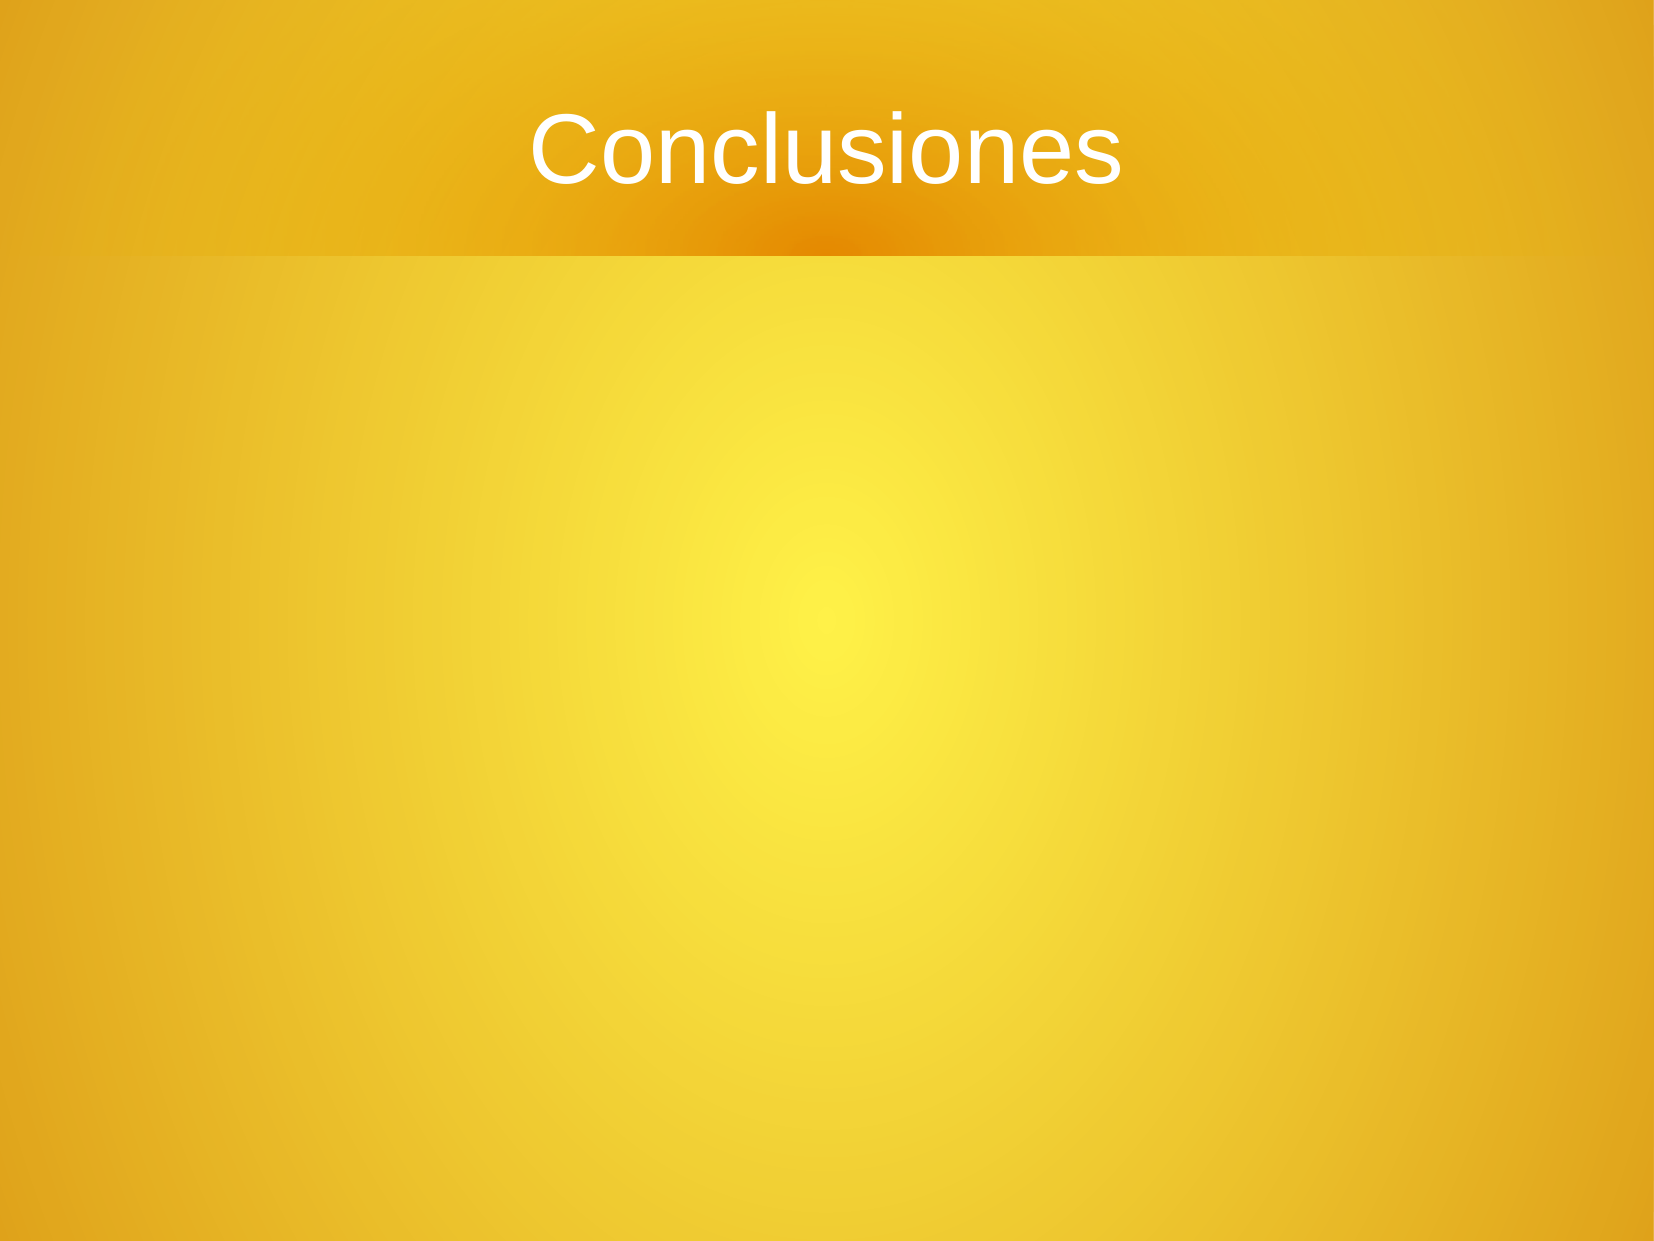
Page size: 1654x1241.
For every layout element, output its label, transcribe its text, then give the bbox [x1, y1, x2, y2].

title Conclusiones [82, 47, 1571, 252]
